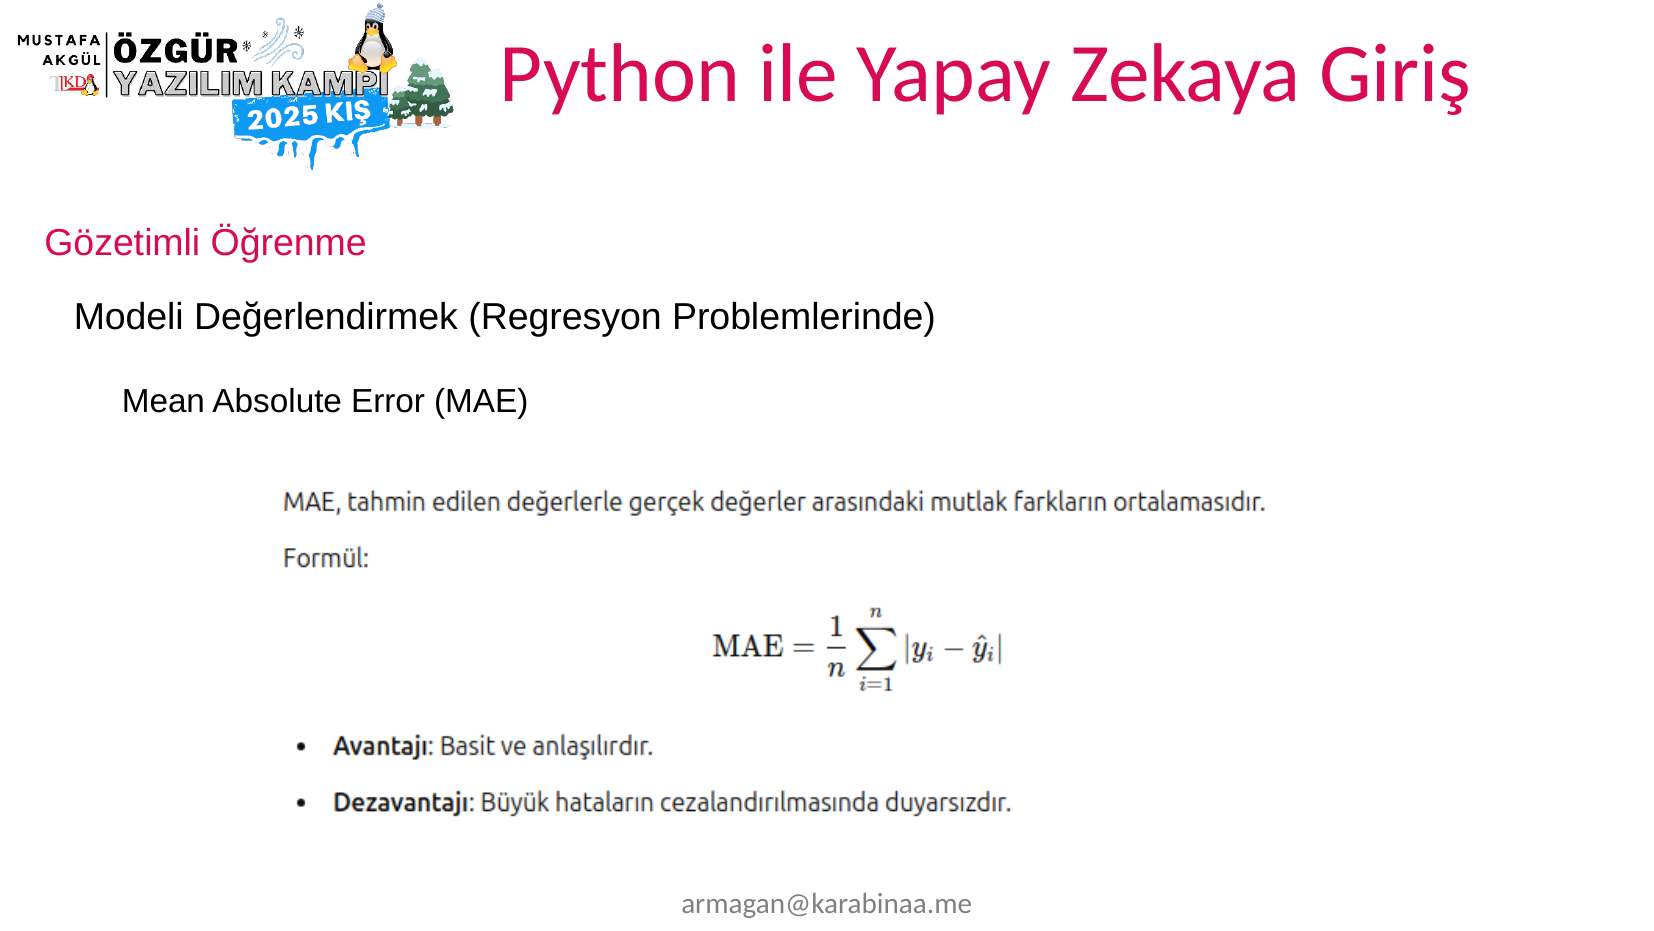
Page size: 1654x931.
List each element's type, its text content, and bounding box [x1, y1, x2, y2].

text_box Python ile Yapay Zekaya Giriş [484, 10, 1654, 126]
text_box armagan@karabinaa.me [0, 877, 1654, 928]
text_box Gözetimli Öğrenme [29, 213, 854, 271]
picture [0, 0, 463, 177]
text_box Modeli Değerlendirmek (Regresyon Problemlerinde) [59, 288, 1241, 387]
picture [263, 472, 1329, 846]
text_box Mean Absolute Error (MAE) [107, 375, 916, 502]
